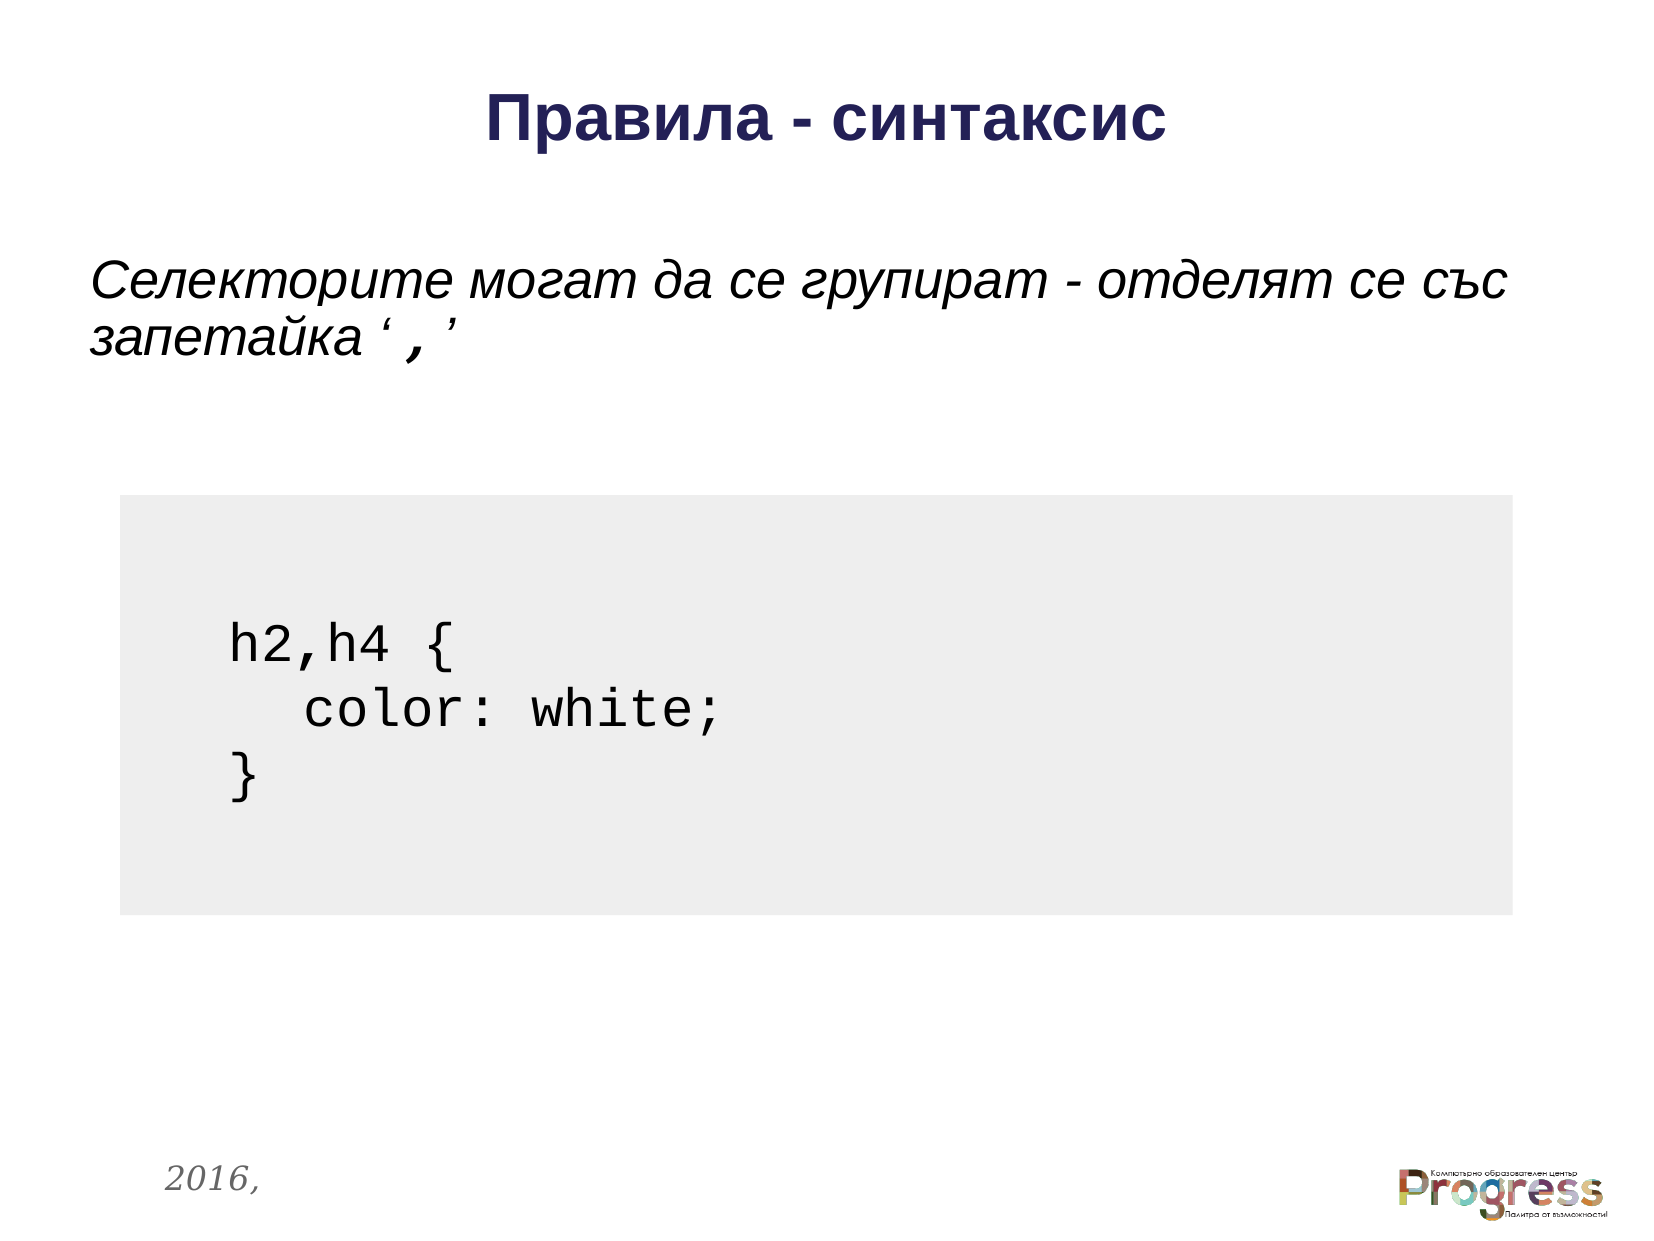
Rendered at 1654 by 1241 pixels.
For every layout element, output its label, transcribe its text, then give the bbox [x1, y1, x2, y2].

picture [1399, 1168, 1613, 1221]
title Правила - синтаксис [82, 55, 1571, 181]
text_box h2,h4 { color: white; } [120, 495, 1513, 916]
list Селекторите могат да се групират - отделят се със запетайка ‘ , ’ [90, 255, 1531, 1141]
text_box 2016, Ива Е. Попова [150, 1152, 586, 1201]
